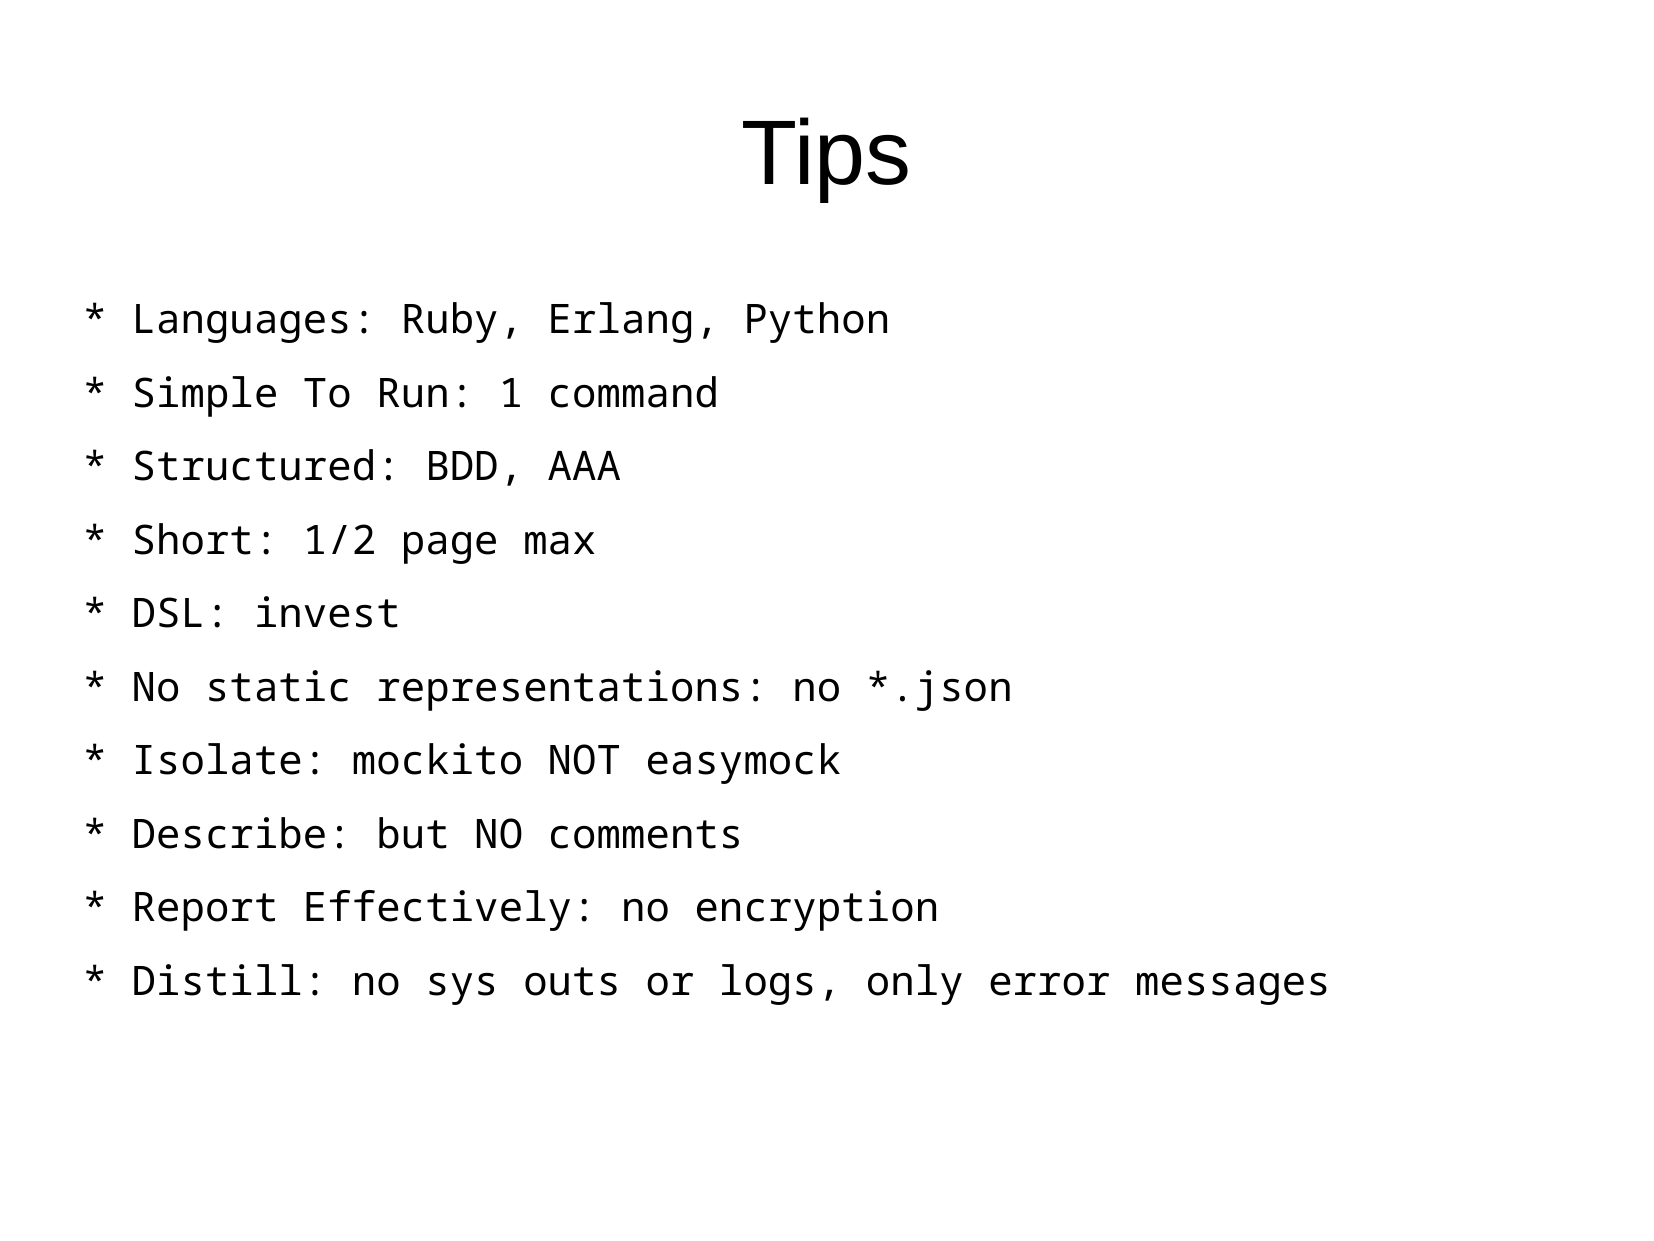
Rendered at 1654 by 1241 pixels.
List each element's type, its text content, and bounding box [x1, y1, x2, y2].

title Tips [82, 49, 1571, 257]
list * Languages: Ruby, Erlang, Python * Simple To Run: 1 command * Structured: BDD, AAA * Short: 1/2 page max * DSL: invest * No static representations: no *.json * Isolate: mockito NOT easymock * Describe: but NO comments * Report Effectively: no encryption * Distill: no sys outs or logs, only error messages [82, 290, 1571, 1010]
